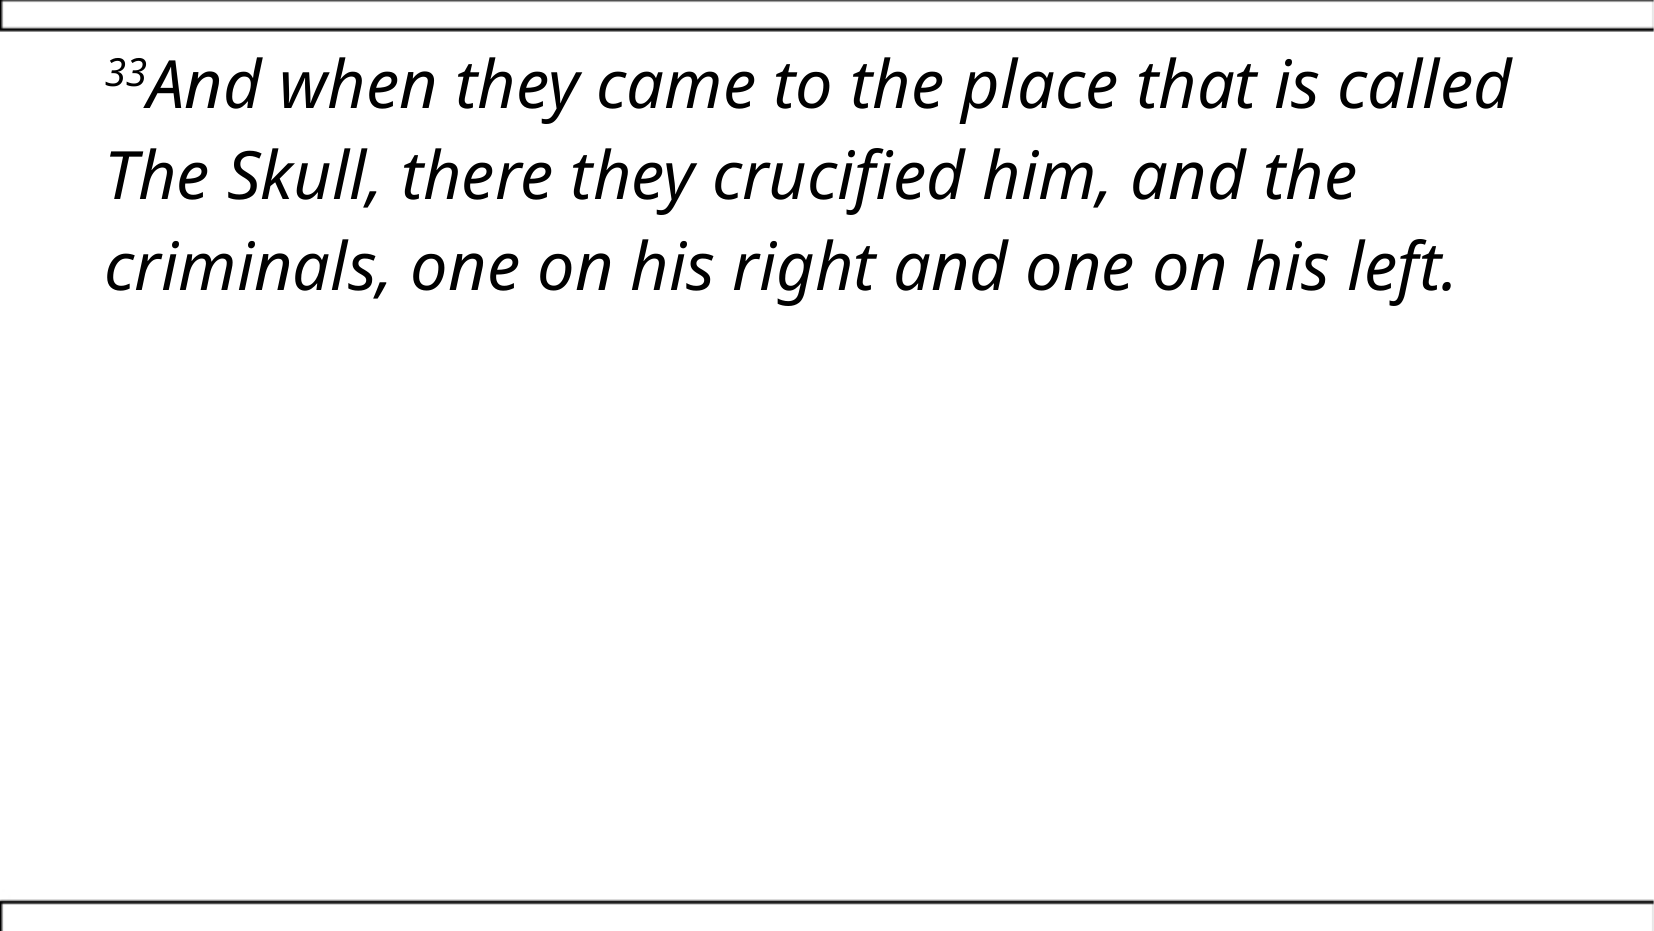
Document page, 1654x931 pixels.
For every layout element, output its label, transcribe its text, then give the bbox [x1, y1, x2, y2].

text_box 33And when they came to the place that is called The Skull, there they crucified him, and the criminals, one on his right and one on his left. [90, 30, 1576, 331]
picture [0, 0, 1654, 931]
